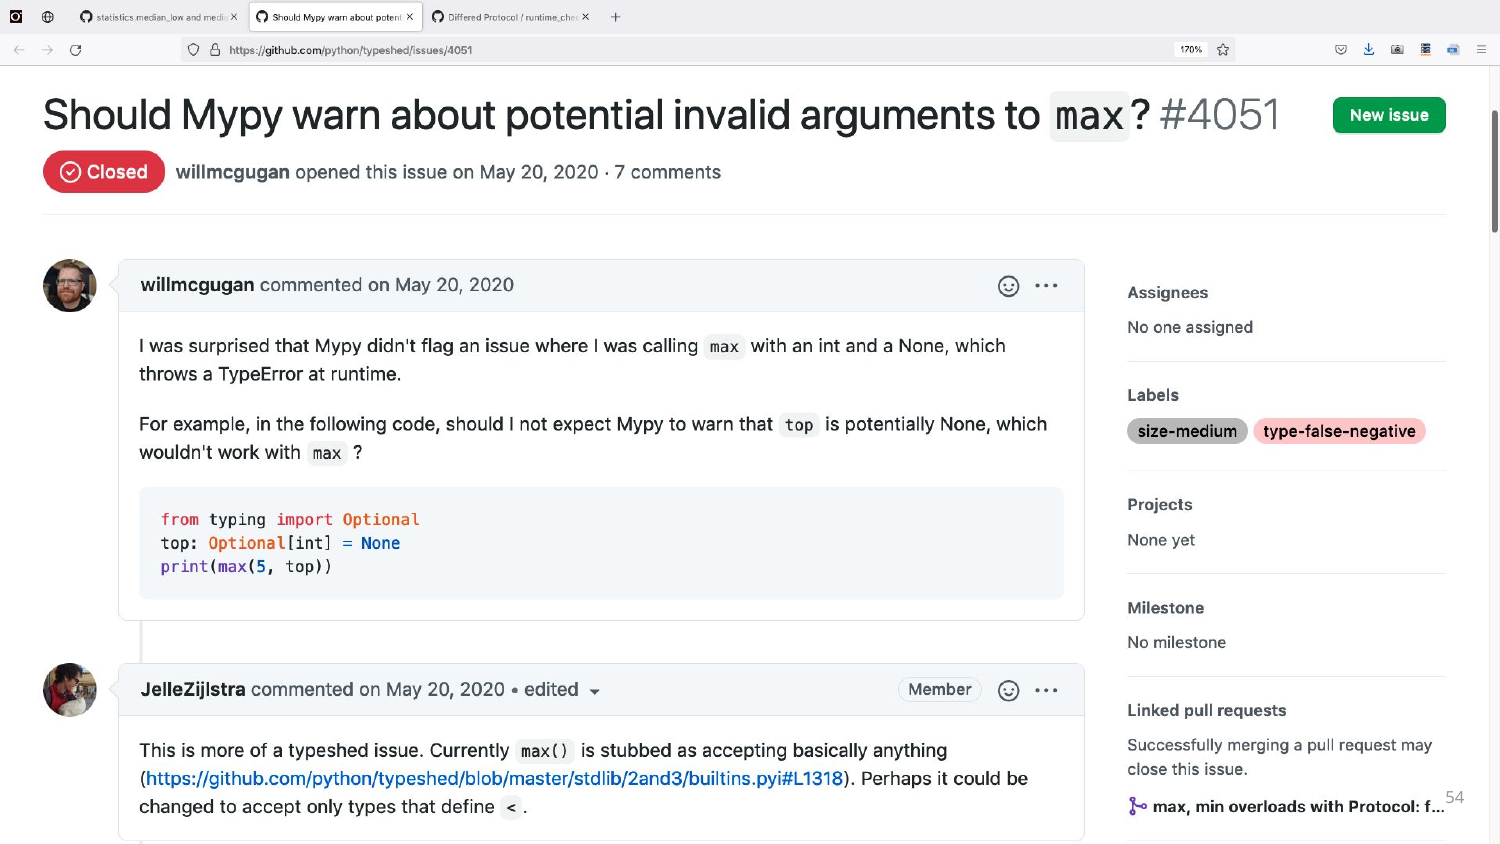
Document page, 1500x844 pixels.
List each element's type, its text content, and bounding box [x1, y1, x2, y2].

text_box 54 [1445, 785, 1465, 809]
picture [0, 0, 1500, 844]
